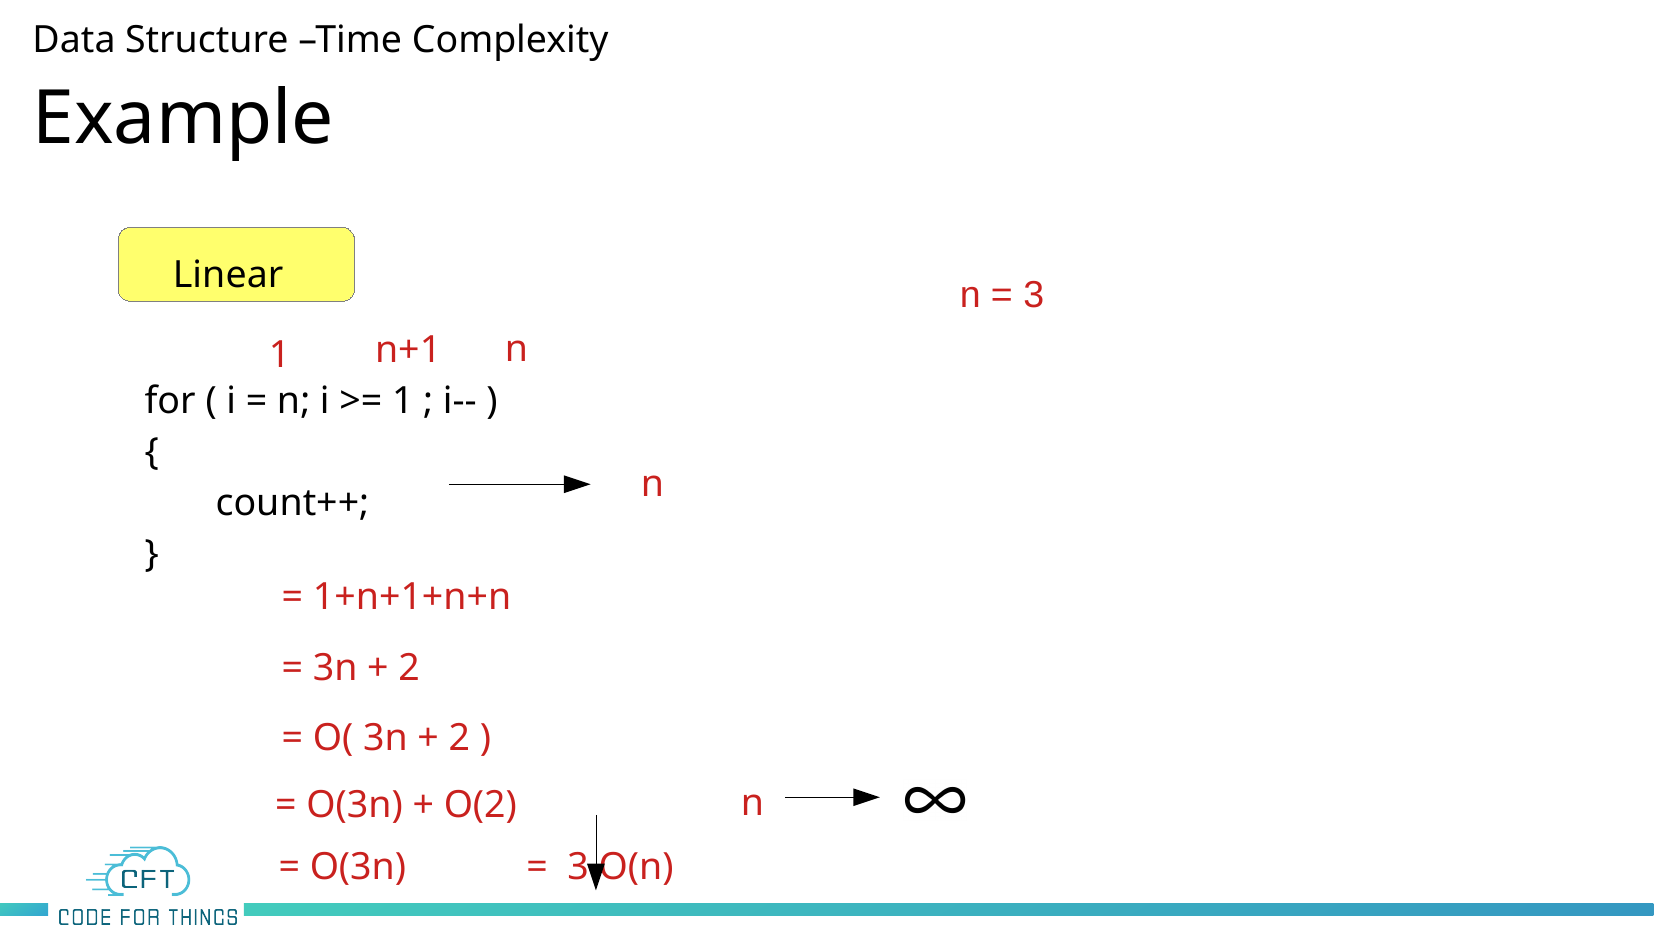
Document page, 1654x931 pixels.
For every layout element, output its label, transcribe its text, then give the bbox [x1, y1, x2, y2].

title Data Structure –Time Complexity Example [32, 12, 1184, 166]
text_box = O( 3n + 2 ) [257, 703, 615, 762]
text_box n [625, 449, 680, 508]
text_box [118, 227, 355, 302]
text_box n [490, 313, 544, 373]
text_box = O(3n) + O(2) [250, 769, 608, 829]
text_box n = 3 [944, 265, 1060, 323]
text_box = 1+n+1+n+n [257, 561, 615, 632]
picture [59, 846, 237, 925]
text_box Linear [158, 239, 308, 299]
text_box = 3 O(n) [501, 831, 596, 891]
text_box = 3 O(n) [597, 831, 721, 891]
text_box = 3n + 2 [257, 632, 615, 691]
picture [903, 779, 967, 821]
text_box 1 [253, 319, 308, 379]
text_box for ( i = n; i >= 1 ; i-- ) { count++; } [94, 366, 662, 556]
text_box = O(3n) [253, 831, 473, 891]
text_box n+1 [360, 315, 469, 374]
text_box n [726, 767, 780, 827]
